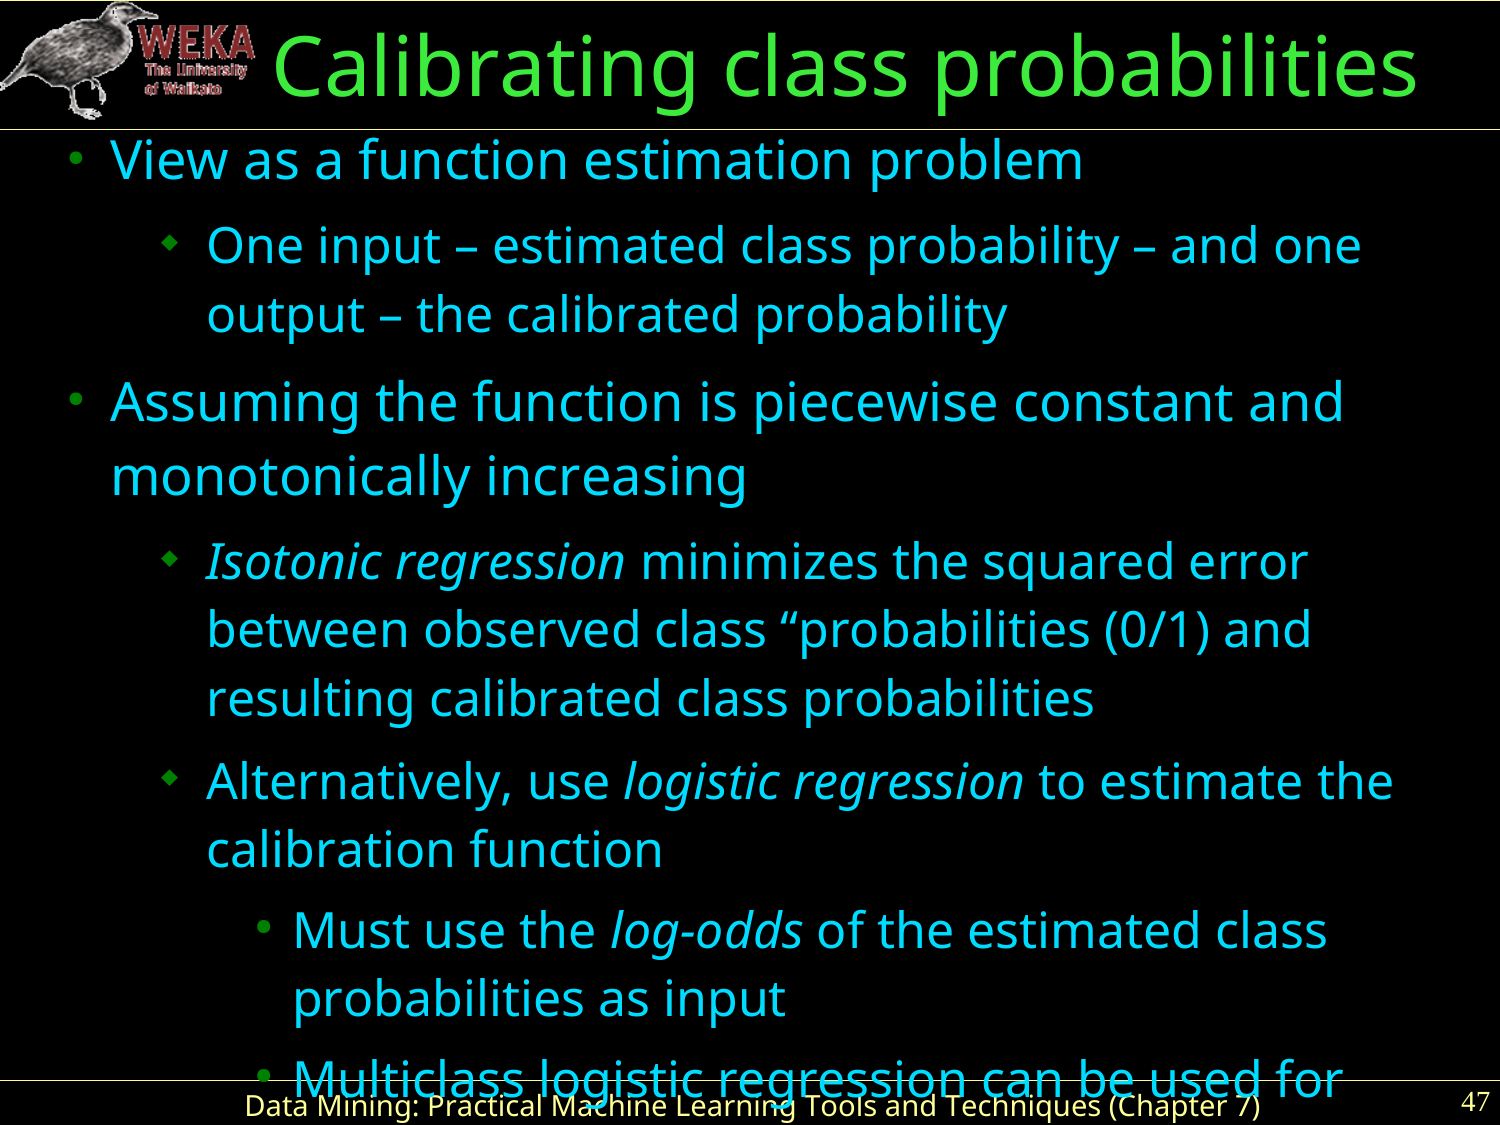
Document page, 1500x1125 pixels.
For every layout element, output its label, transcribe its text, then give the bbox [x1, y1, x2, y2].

picture [0, 1, 263, 129]
list View as a function estimation problem One input – estimated class probability – and one output – the calibrated probability Assuming the function is piecewise constant and monotonically increasing Isotonic regression minimizes the squared error between observed class “probabilities (0/1) and resulting calibrated class probabilities Alternatively, use logistic regression to estimate the calibration function Must use the log-odds of the estimated class probabilities as input Multiclass logistic regression can be used for calibration in the multiclass case [67, 122, 1418, 1038]
title Calibrating class probabilities [263, 0, 1500, 159]
